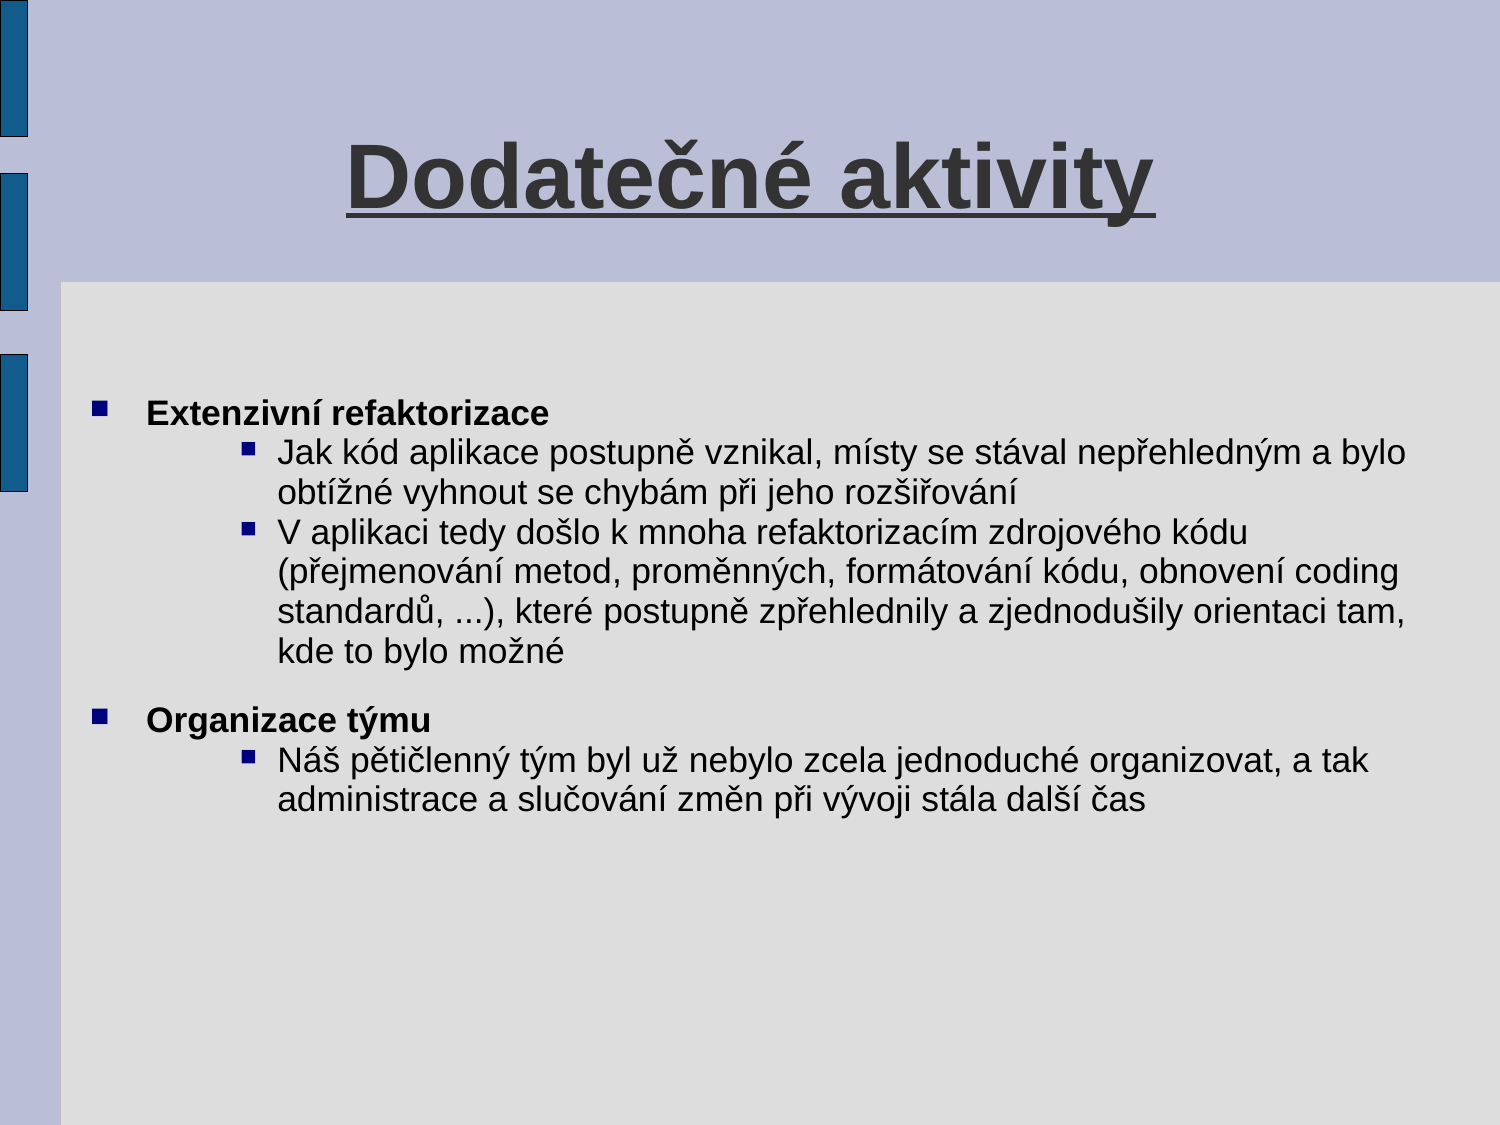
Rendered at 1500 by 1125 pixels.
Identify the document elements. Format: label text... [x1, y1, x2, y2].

title Dodatečné aktivity [110, 82, 1392, 262]
list Extenzivní refaktorizace Jak kód aplikace postupně vznikal, místy se stával nepřehledným a bylo obtížné vyhnout se chybám při jeho rozšiřování V aplikaci tedy došlo k mnoha refaktorizacím zdrojového kódu (přejmenování metod, proměnných, formátování kódu, obnovení coding standardů, ...), které postupně zpřehlednily a zjednodušily orientaci tam, kde to bylo možné Organizace týmu Náš pětičlenný tým byl už nebylo zcela jednoduché organizovat, a tak administrace a slučování změn při vývoji stála další čas [75, 262, 1463, 1125]
